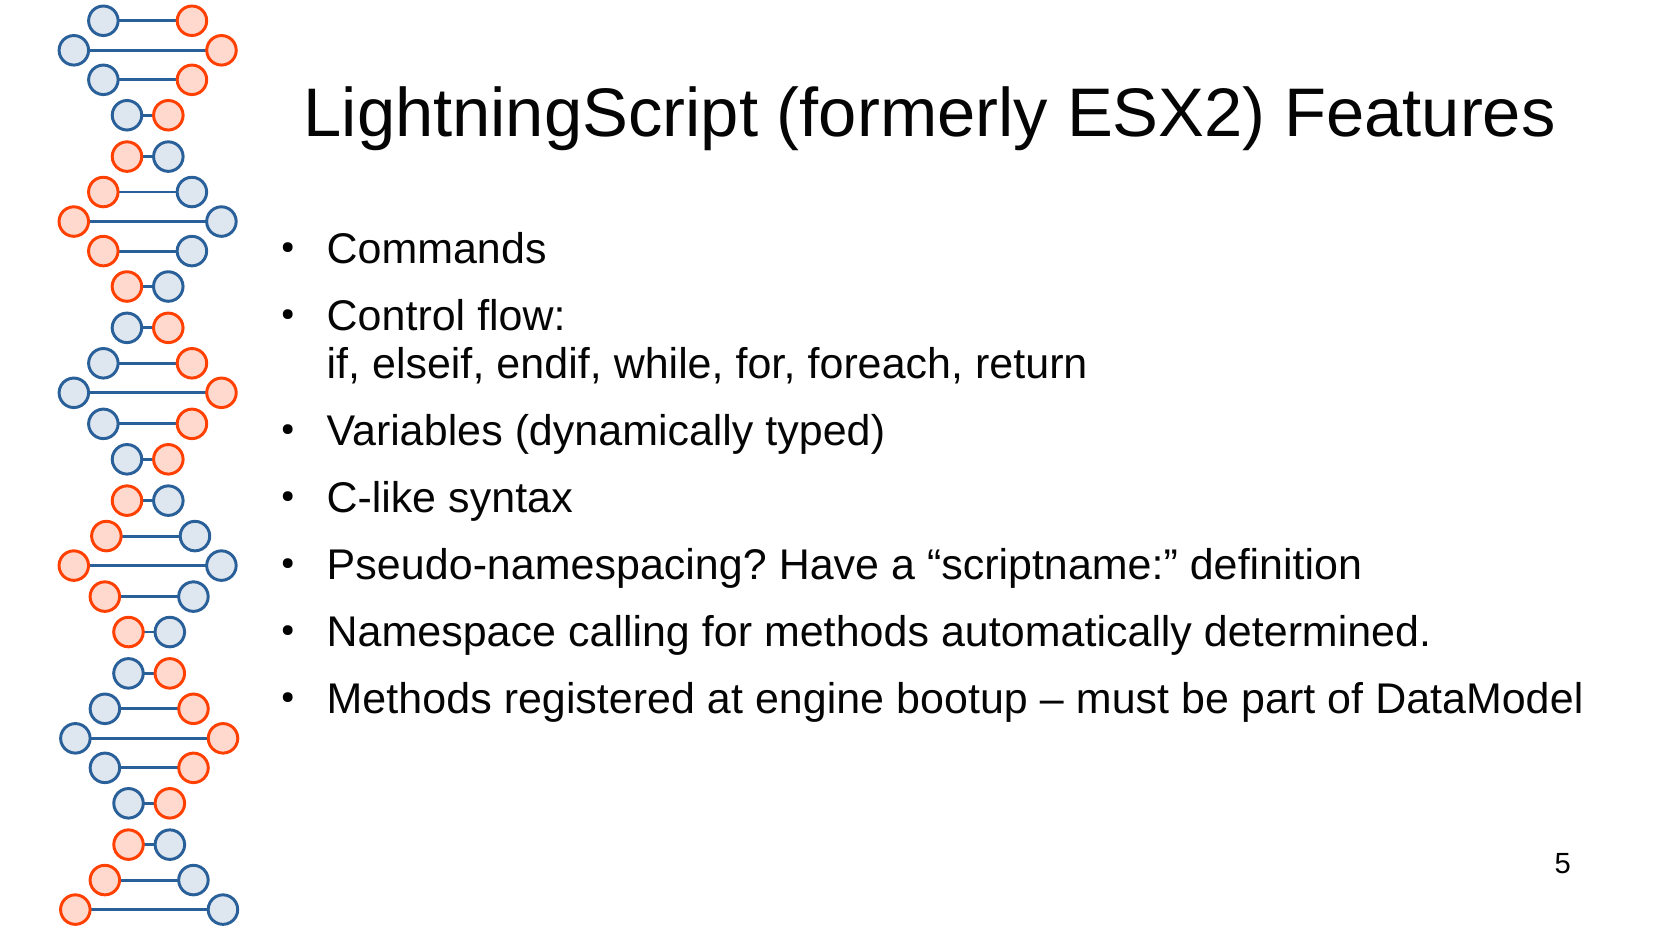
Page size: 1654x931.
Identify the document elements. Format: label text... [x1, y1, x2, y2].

list Commands Control flow: if, elseif, endif, while, for, foreach, return Variables (dynamically typed) C-like syntax Pseudo-namespacing? Have a “scriptname:” definition Namespace calling for methods automatically determined. Methods registered at engine bootup – must be part of DataModel [265, 224, 1595, 764]
title LightningScript (formerly ESX2) Features [265, 35, 1595, 189]
